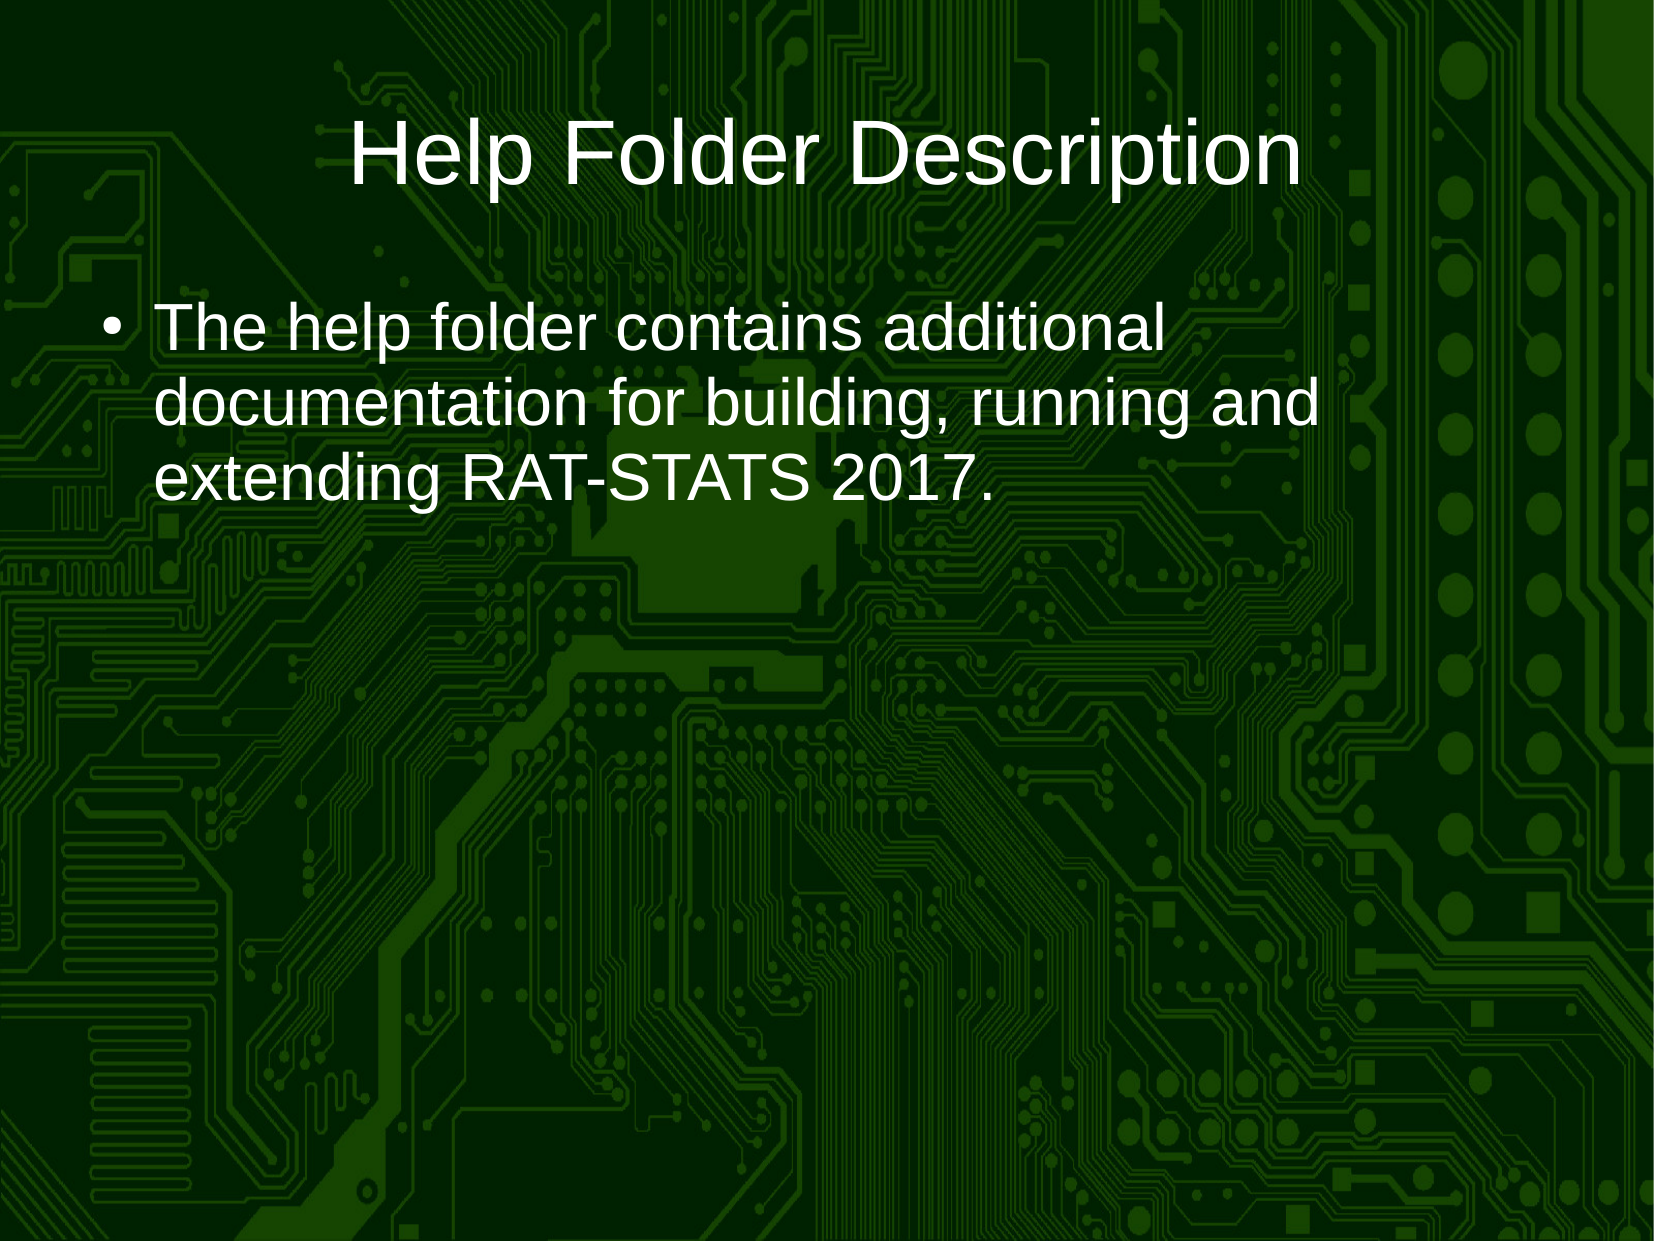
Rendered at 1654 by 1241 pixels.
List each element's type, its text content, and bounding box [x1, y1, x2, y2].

title Help Folder Description [82, 49, 1571, 257]
picture [0, 0, 1654, 1241]
list The help folder contains additional documentation for building, running and extending RAT-STATS 2017. [82, 290, 1571, 1010]
